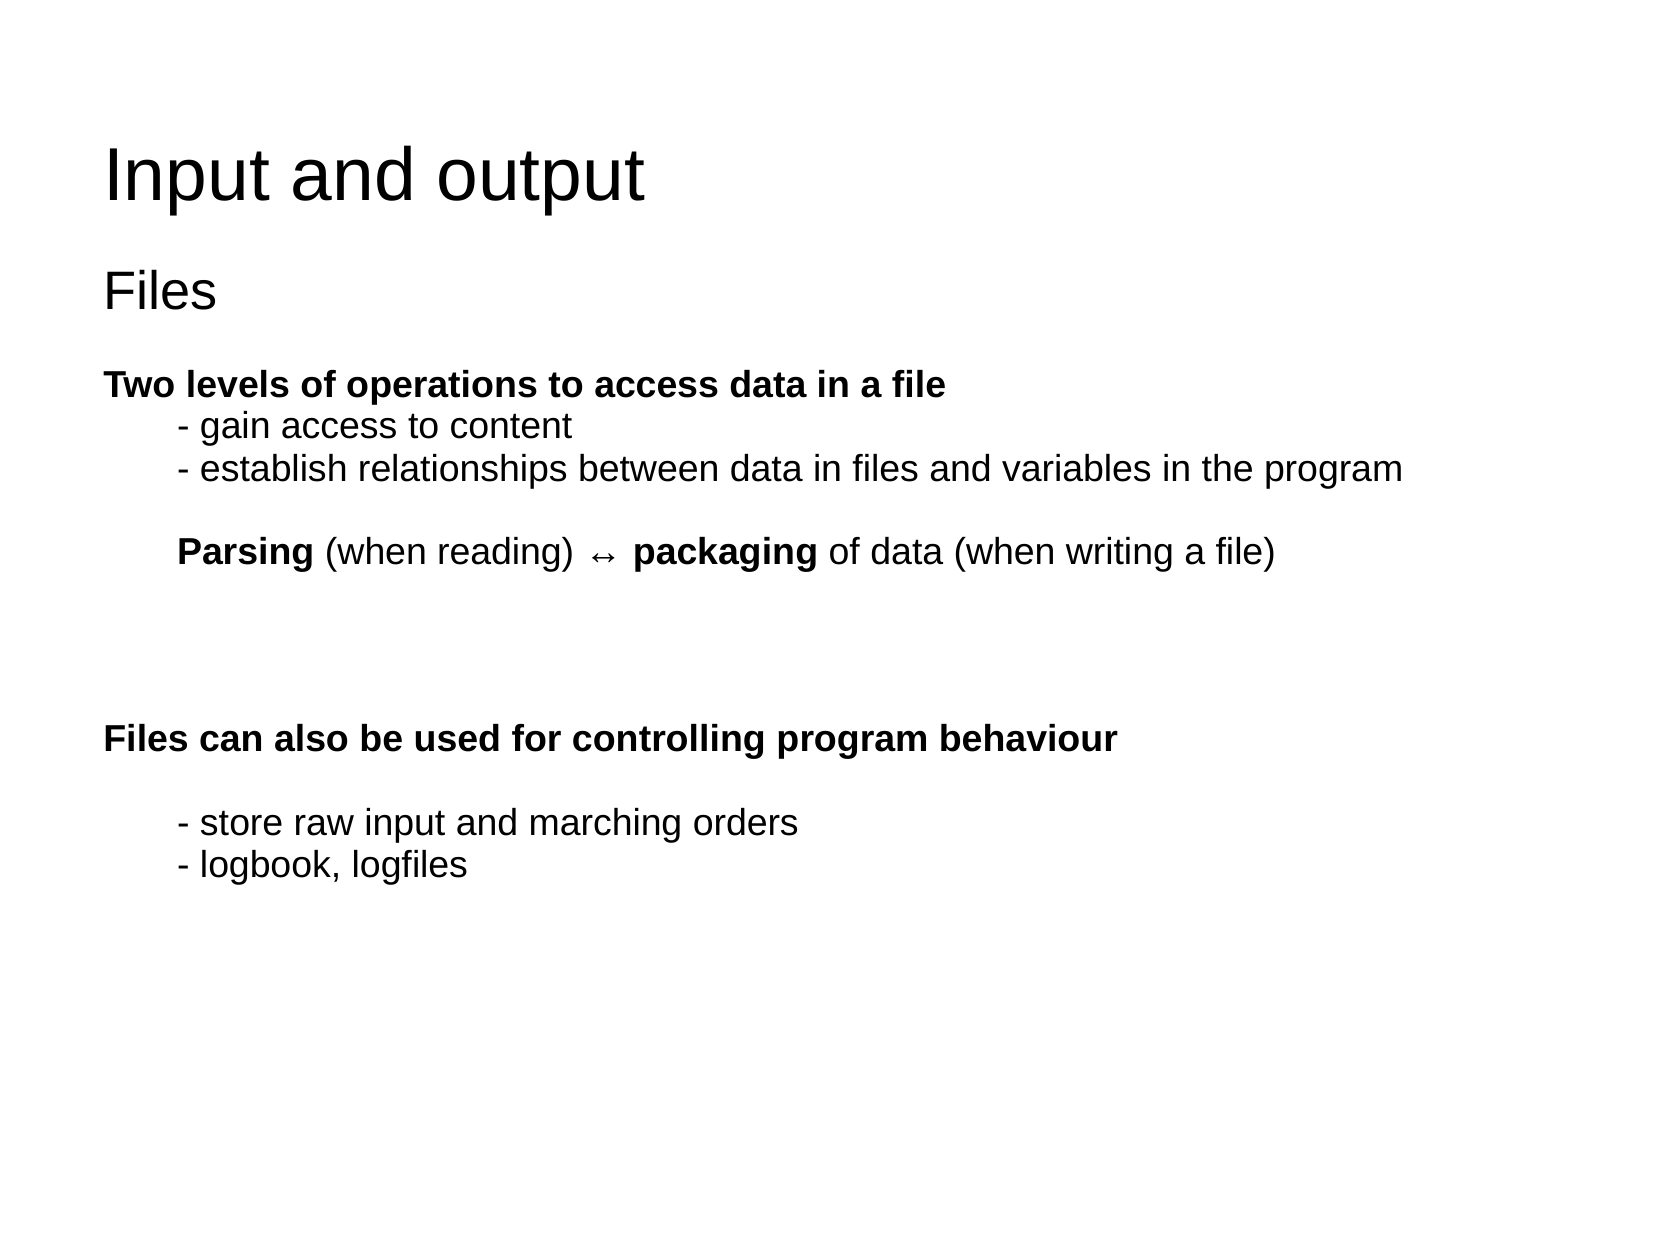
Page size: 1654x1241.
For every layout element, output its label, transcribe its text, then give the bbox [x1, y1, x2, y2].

text_box Input and output Files Two levels of operations to access data in a file - gain access to content - establish relationships between data in files and variables in the program Parsing (when reading) ↔ packaging of data (when writing a file) Files can also be used for controlling program behaviour - store raw input and marching orders - logbook, logfiles [88, 118, 1595, 935]
